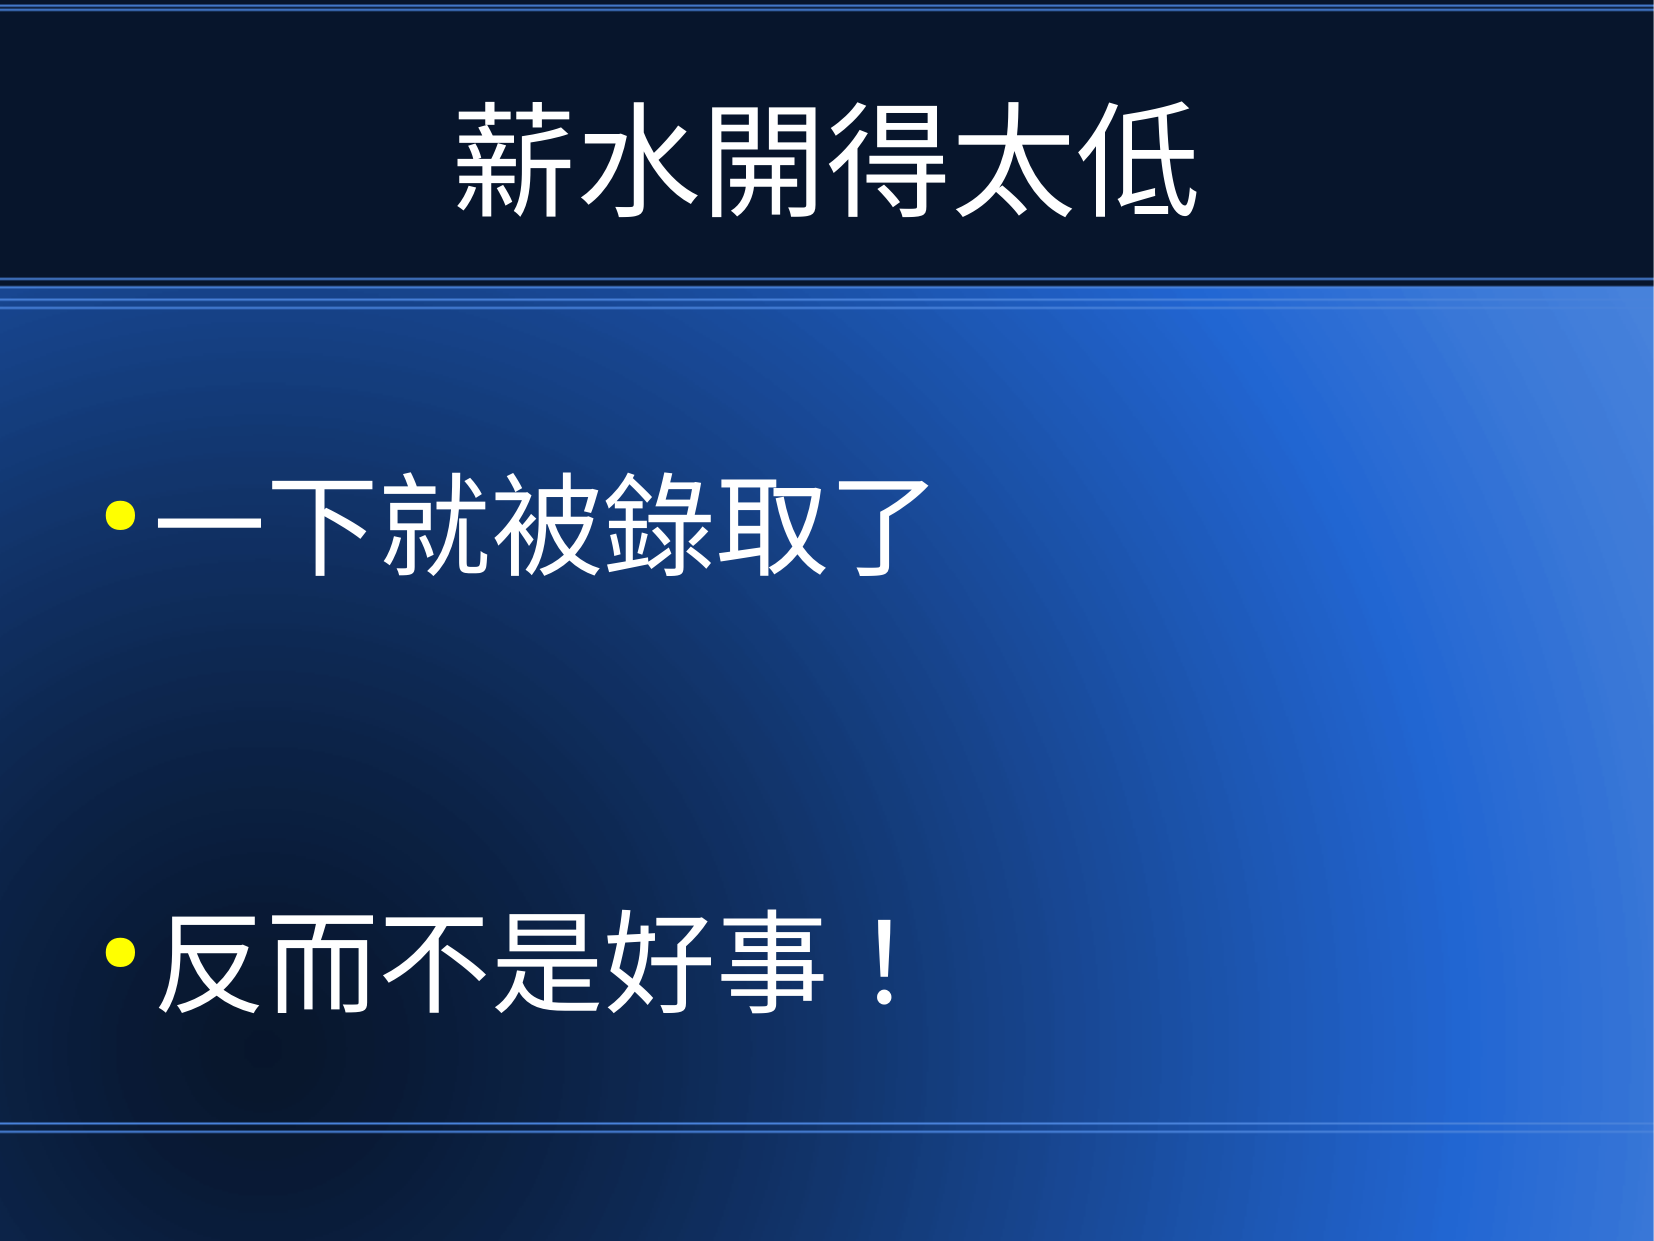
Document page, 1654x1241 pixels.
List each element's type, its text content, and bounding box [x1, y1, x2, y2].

list 一下就被錄取了 反而不是好事！ [82, 355, 1571, 1241]
title 薪水開得太低 [82, 49, 1571, 257]
picture [0, 0, 1654, 1241]
